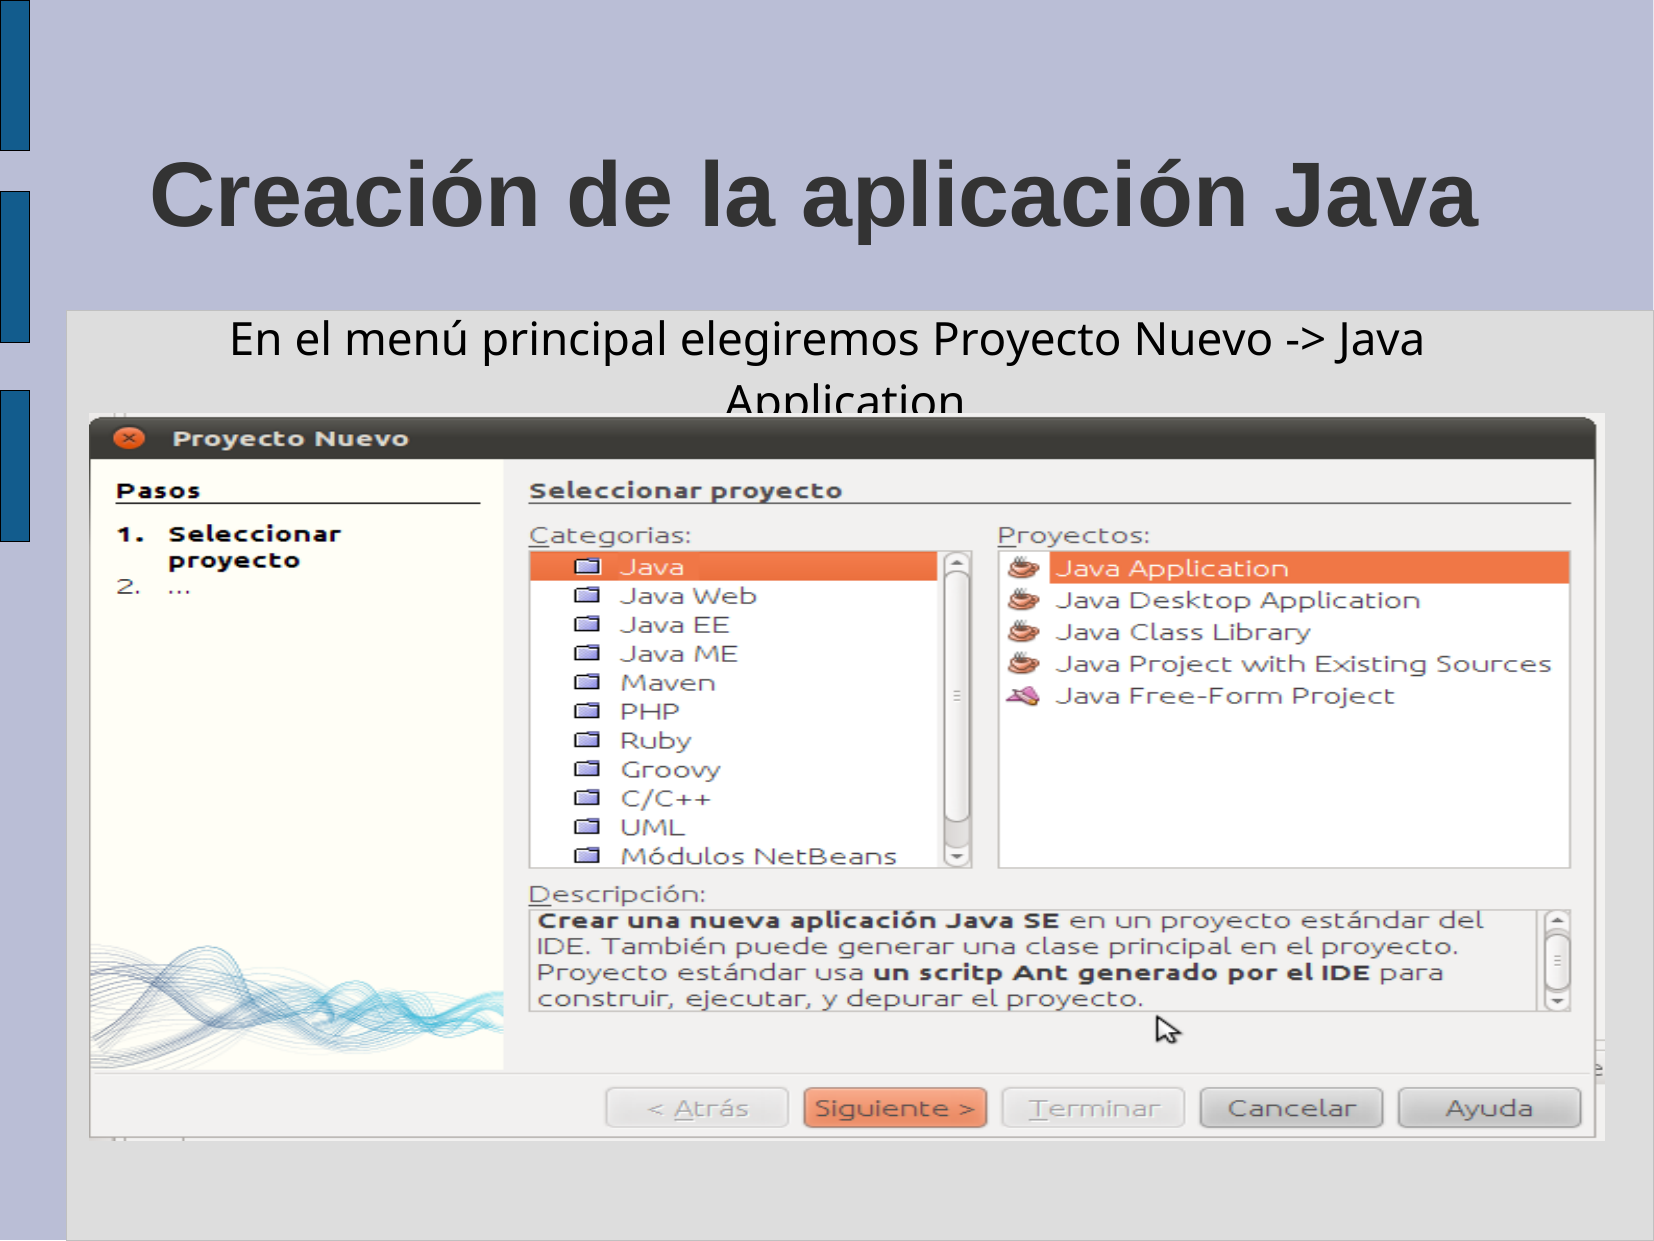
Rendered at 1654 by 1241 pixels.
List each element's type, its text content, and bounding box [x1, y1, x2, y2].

title Creación de la aplicación Java [121, 98, 1534, 291]
picture [89, 413, 1605, 1141]
subtitle En el menú principal elegiremos Proyecto Nuevo -> Java Application [121, 318, 1534, 413]
